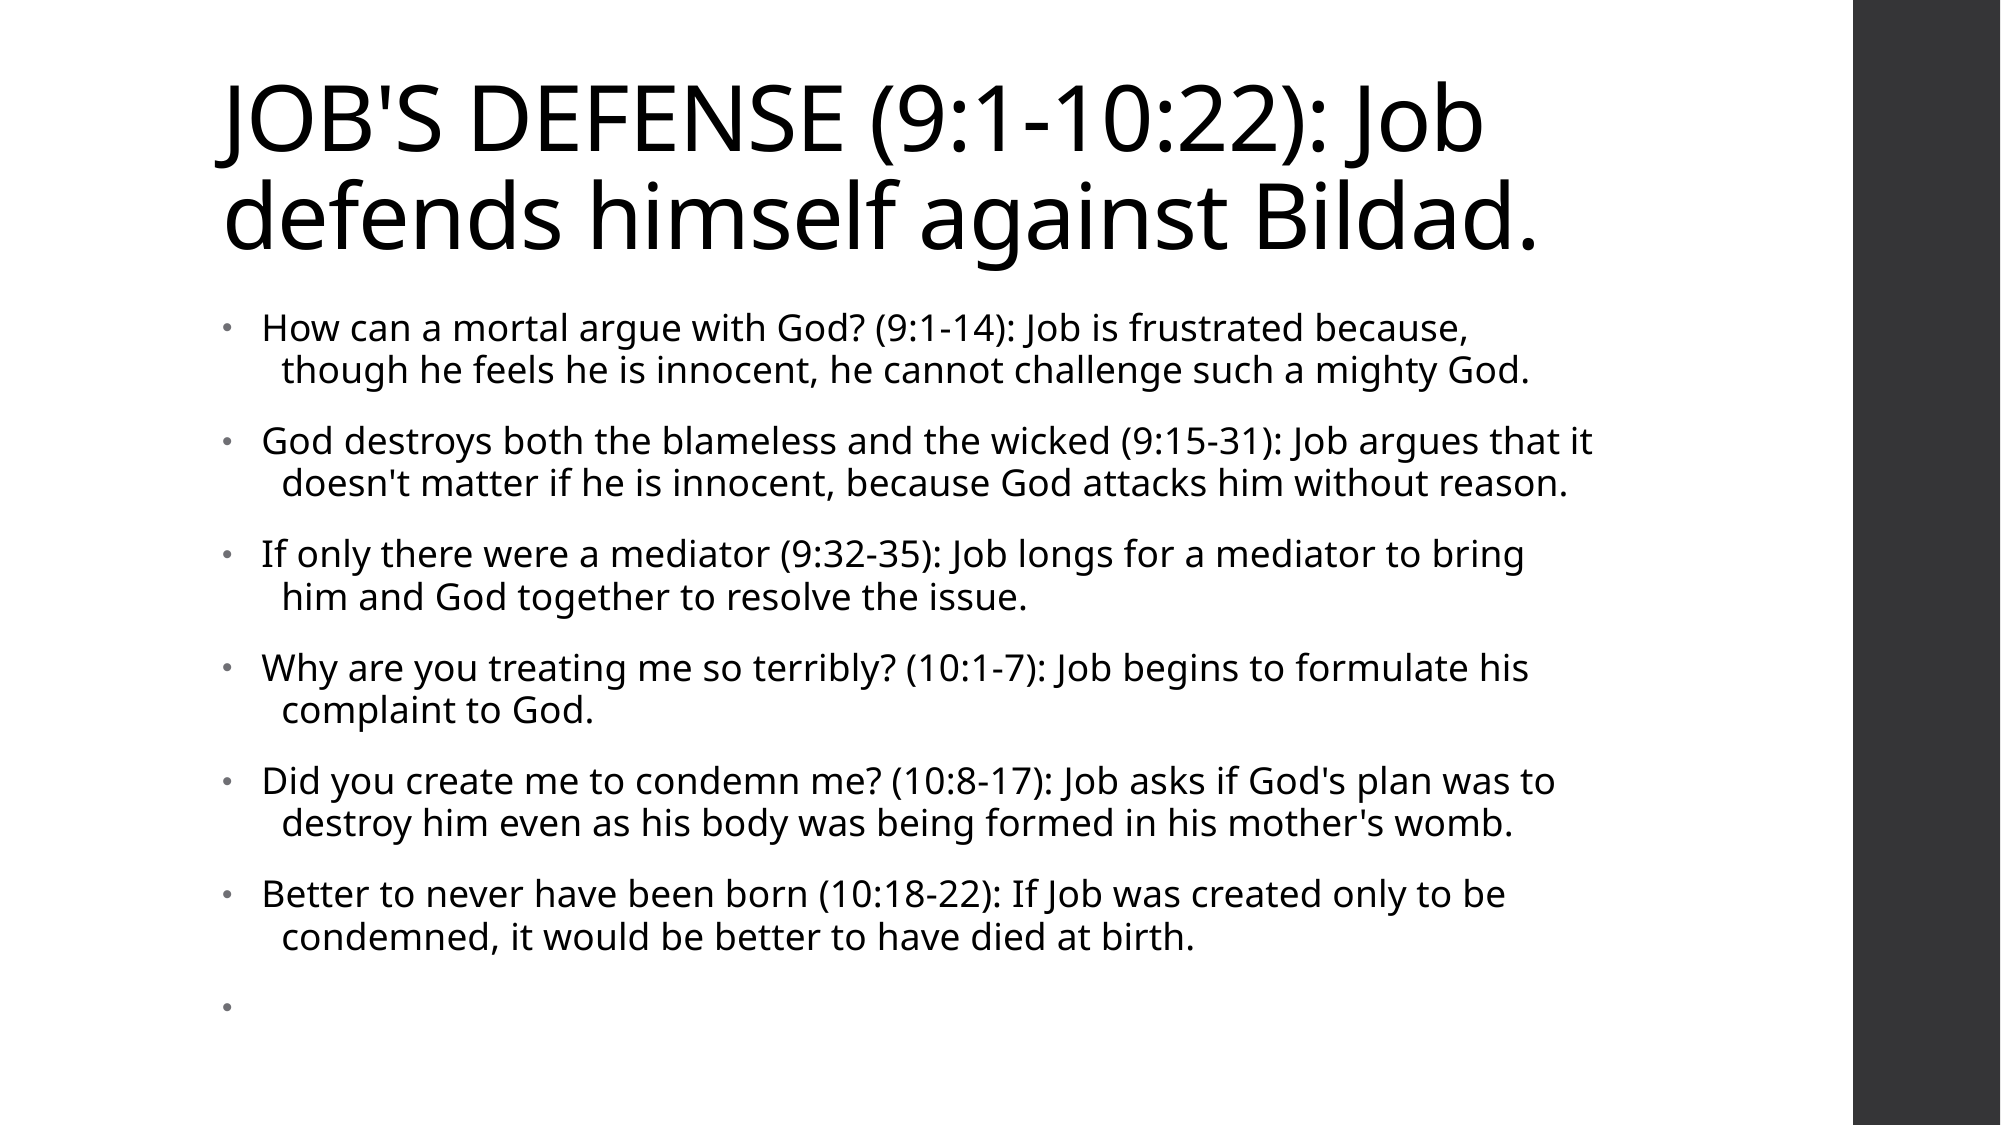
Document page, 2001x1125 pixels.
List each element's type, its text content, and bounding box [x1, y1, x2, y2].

title JOB'S DEFENSE (9:1-10:22): Job defends himself against Bildad. [206, 60, 1797, 278]
list How can a mortal argue with God? (9:1-14): Job is frustrated because, though he feels he is innocent, he cannot challenge such a mighty God. God destroys both the blameless and the wicked (9:15-31): Job argues that it doesn't matter if he is innocent, because God attacks him without reason. If only there were a mediator (9:32-35): Job longs for a mediator to bring him and God together to resolve the issue. Why are you treating me so terribly? (10:1-7): Job begins to formulate his complaint to God. Did you create me to condemn me? (10:8-17): Job asks if God's plan was to destroy him even as his body was being formed in his mother's womb. Better to never have been born (10:18-22): If Job was created only to be condemned, it would be better to have died at birth. [206, 299, 1617, 1014]
